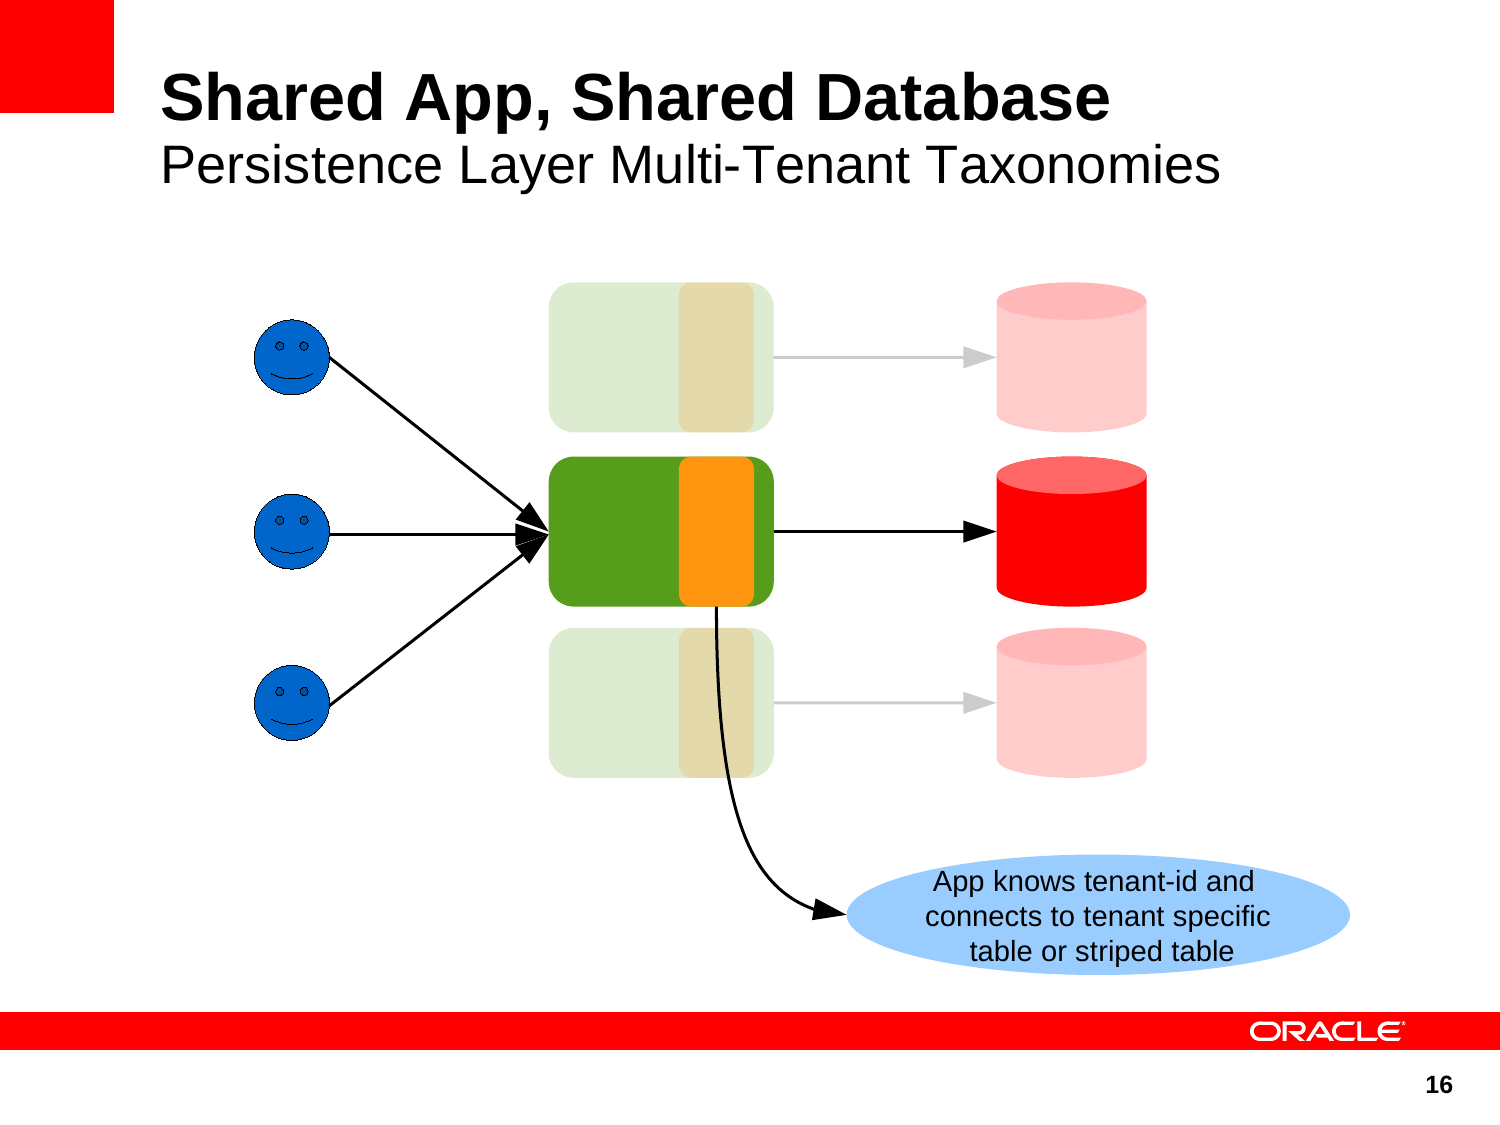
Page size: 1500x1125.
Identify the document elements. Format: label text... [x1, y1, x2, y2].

text_box [548, 282, 774, 433]
text_box [548, 456, 774, 607]
text_box App knows tenant-id and connects to tenant specific table or striped table [846, 854, 1351, 976]
text_box [996, 648, 1147, 778]
title Shared App, Shared Database Persistence Layer Multi-Tenant Taxonomies [145, 49, 1390, 205]
text_box [254, 494, 330, 570]
text_box [548, 627, 726, 778]
text_box [254, 319, 330, 395]
picture [0, 1012, 1500, 1050]
picture [0, 0, 114, 113]
text_box [719, 627, 774, 778]
text_box [996, 302, 1147, 433]
text_box [254, 665, 330, 741]
text_box [996, 477, 1147, 607]
